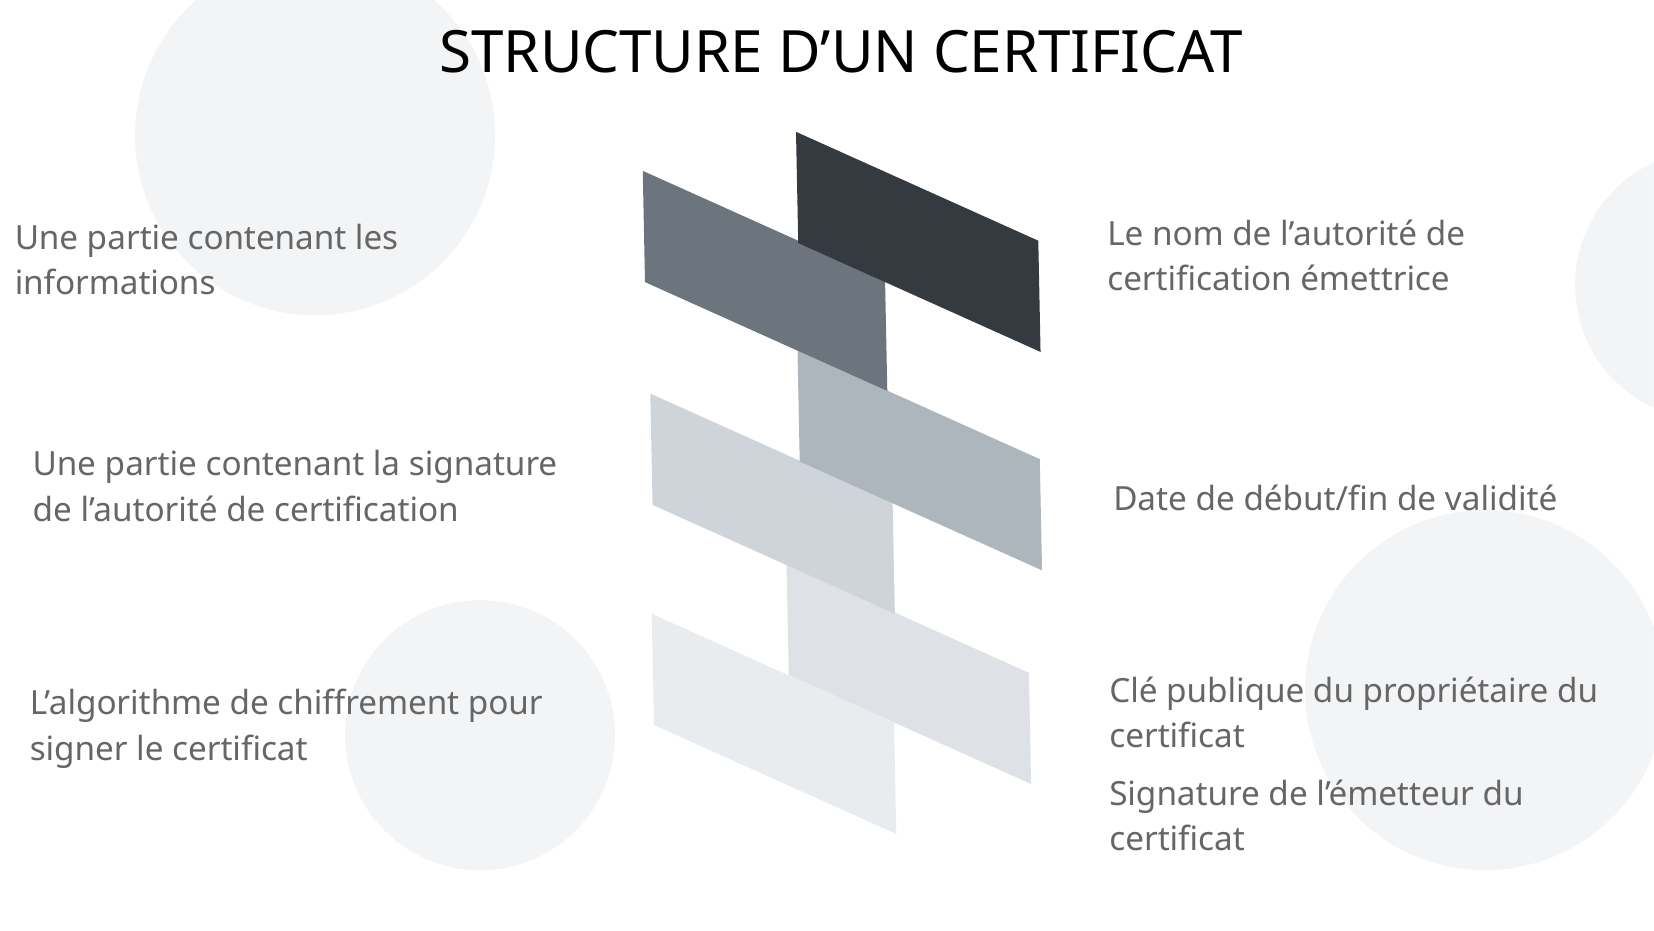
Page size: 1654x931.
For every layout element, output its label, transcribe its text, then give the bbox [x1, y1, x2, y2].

text_box Date de début/fin de validité [1098, 467, 1654, 591]
text_box Une partie contenant la signature de l’autorité de certification [18, 432, 591, 608]
text_box Une partie contenant les informations [0, 206, 591, 330]
text_box Le nom de l’autorité de certification émettrice [1092, 202, 1648, 325]
text_box STRUCTURE D’UN CERTIFICAT [236, 2, 1447, 148]
text_box Clé publique du propriétaire du certificat Signature de l’émetteur du certificat [1094, 659, 1625, 868]
text_box L’algorithme de chiffrement pour signer le certificat [15, 672, 571, 796]
